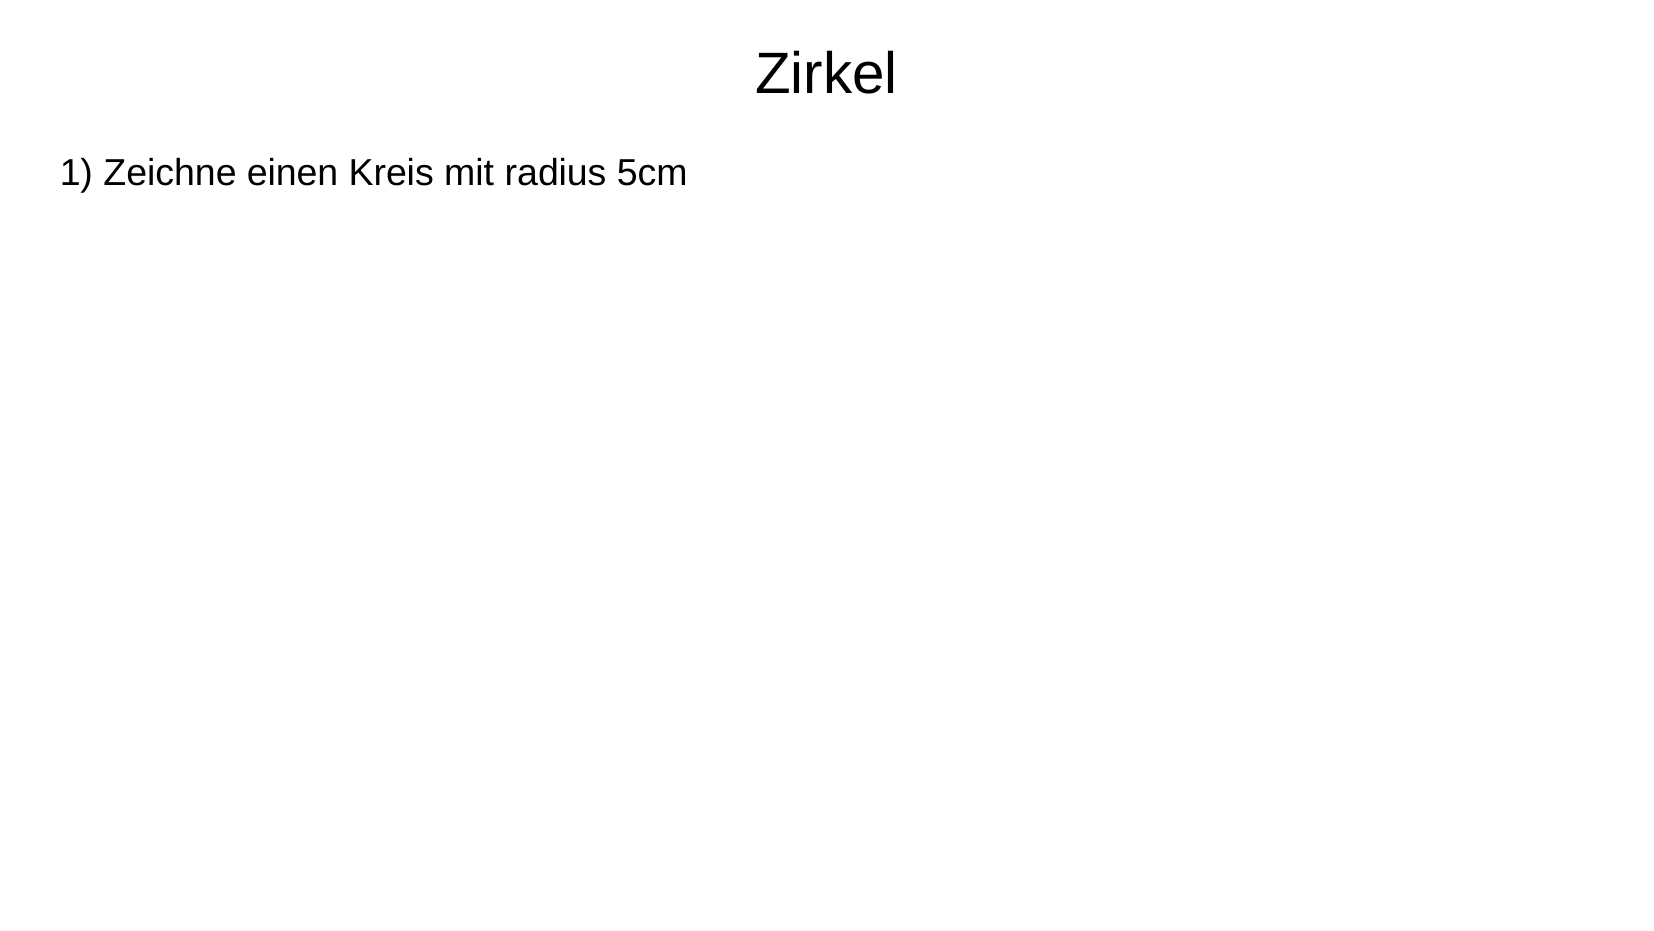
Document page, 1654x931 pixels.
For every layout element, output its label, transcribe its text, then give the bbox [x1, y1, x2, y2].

text_box 1) Zeichne einen Kreis mit radius 5cm [45, 143, 1519, 243]
title Zirkel [82, 37, 1571, 110]
